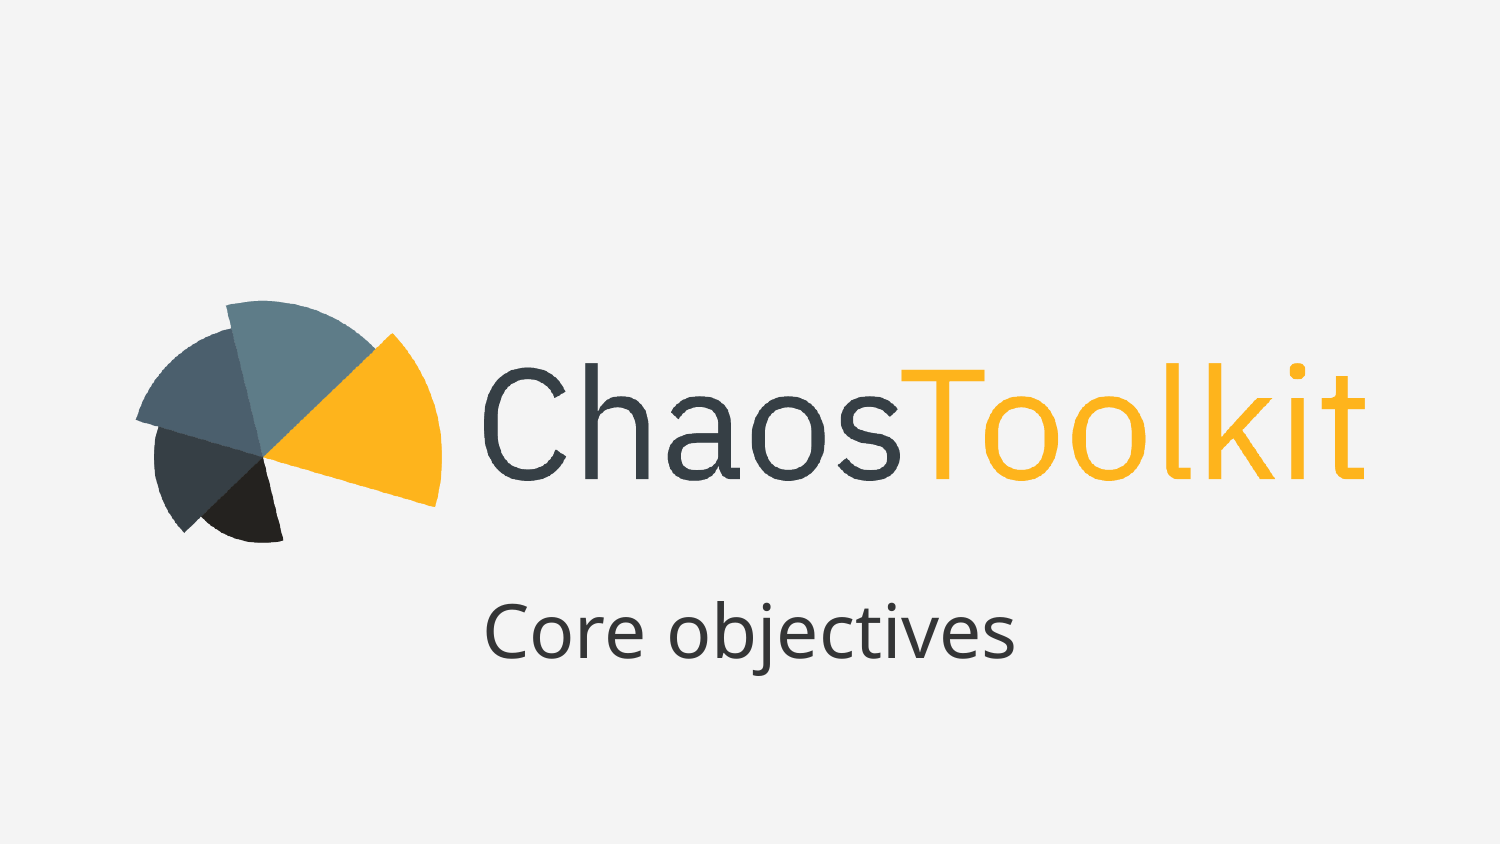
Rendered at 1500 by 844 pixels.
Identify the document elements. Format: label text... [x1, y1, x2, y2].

picture [135, 300, 1365, 543]
title Core objectives [51, 568, 1449, 701]
